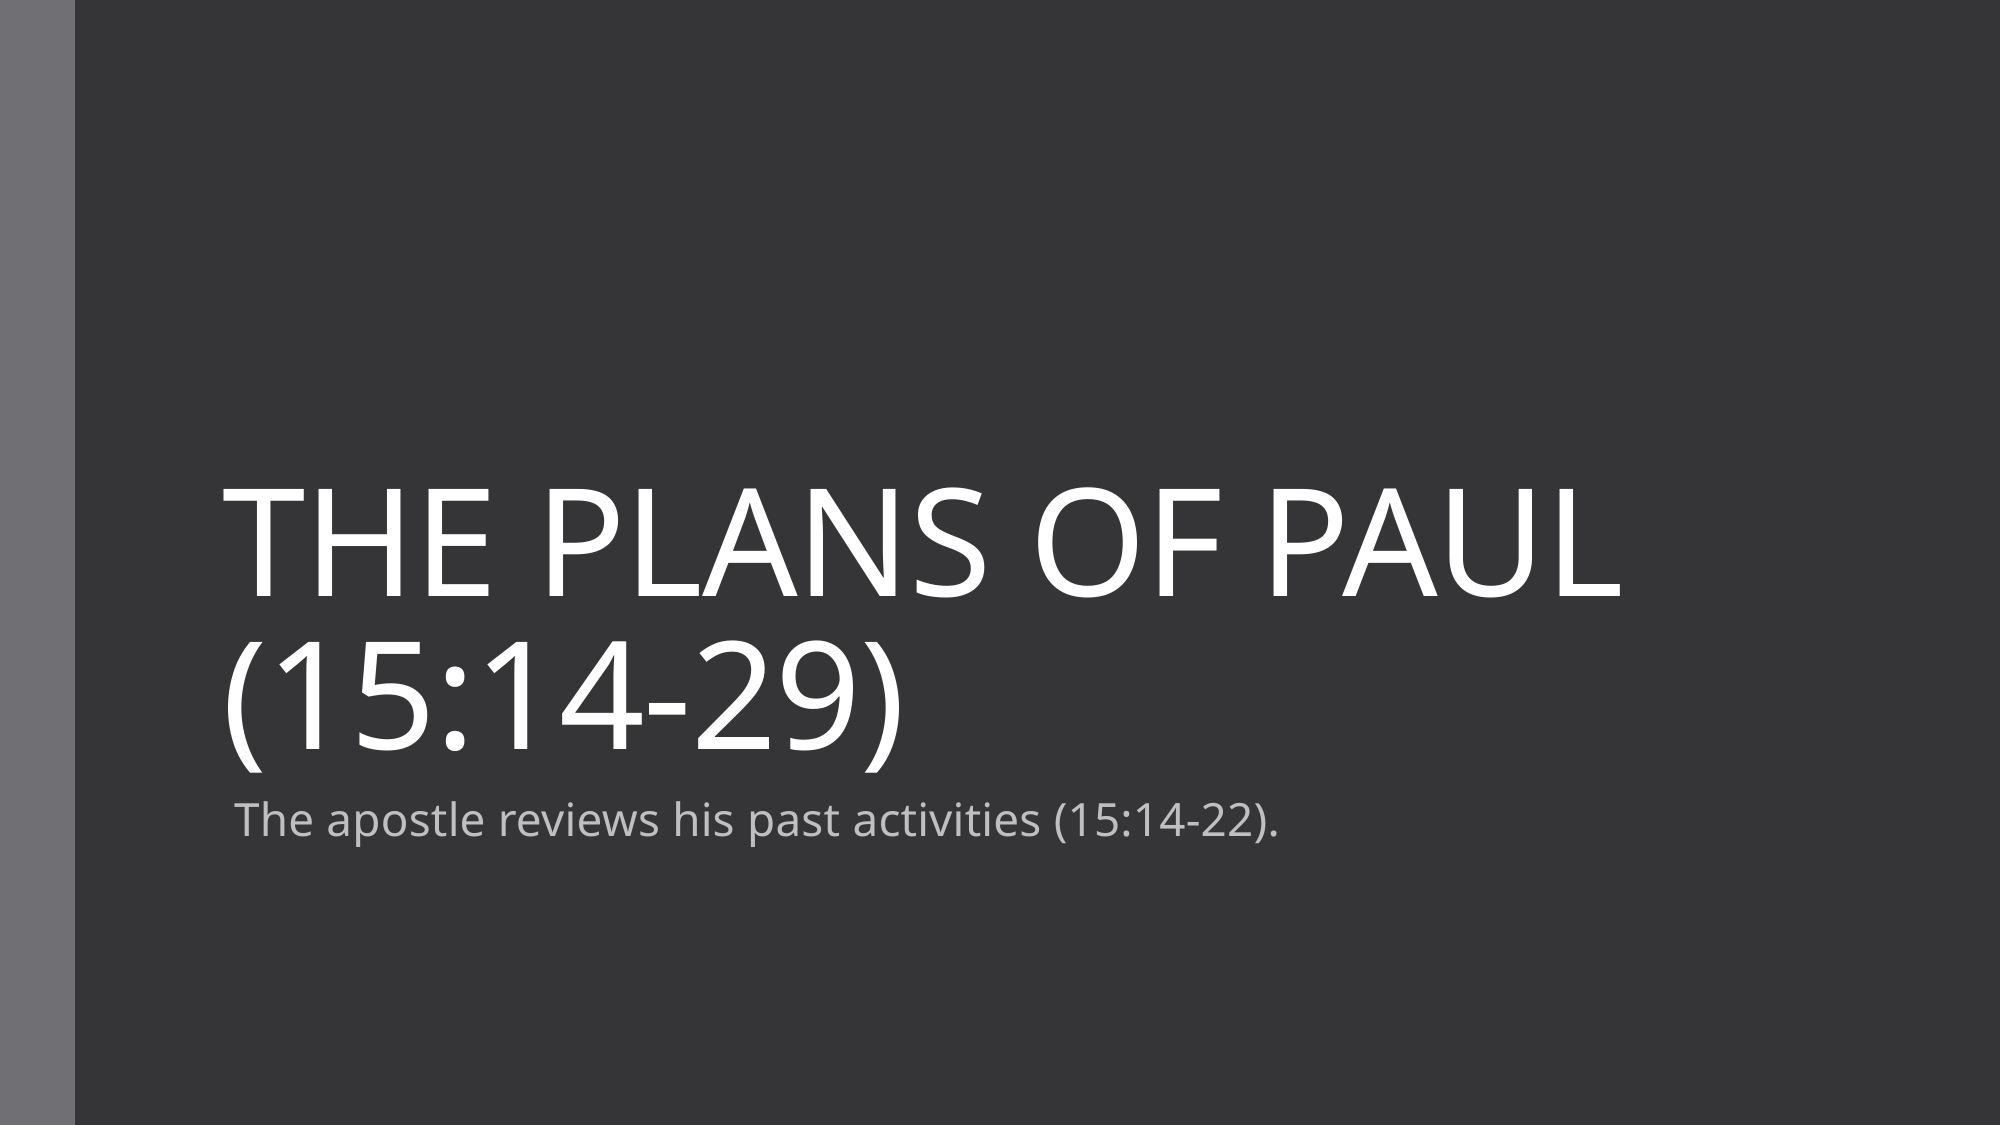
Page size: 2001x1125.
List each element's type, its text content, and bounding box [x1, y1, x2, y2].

subtitle The apostle reviews his past activities (15:14-22). [206, 787, 1752, 1066]
title THE PLANS OF PAUL (15:14-29) [206, 124, 1752, 787]
